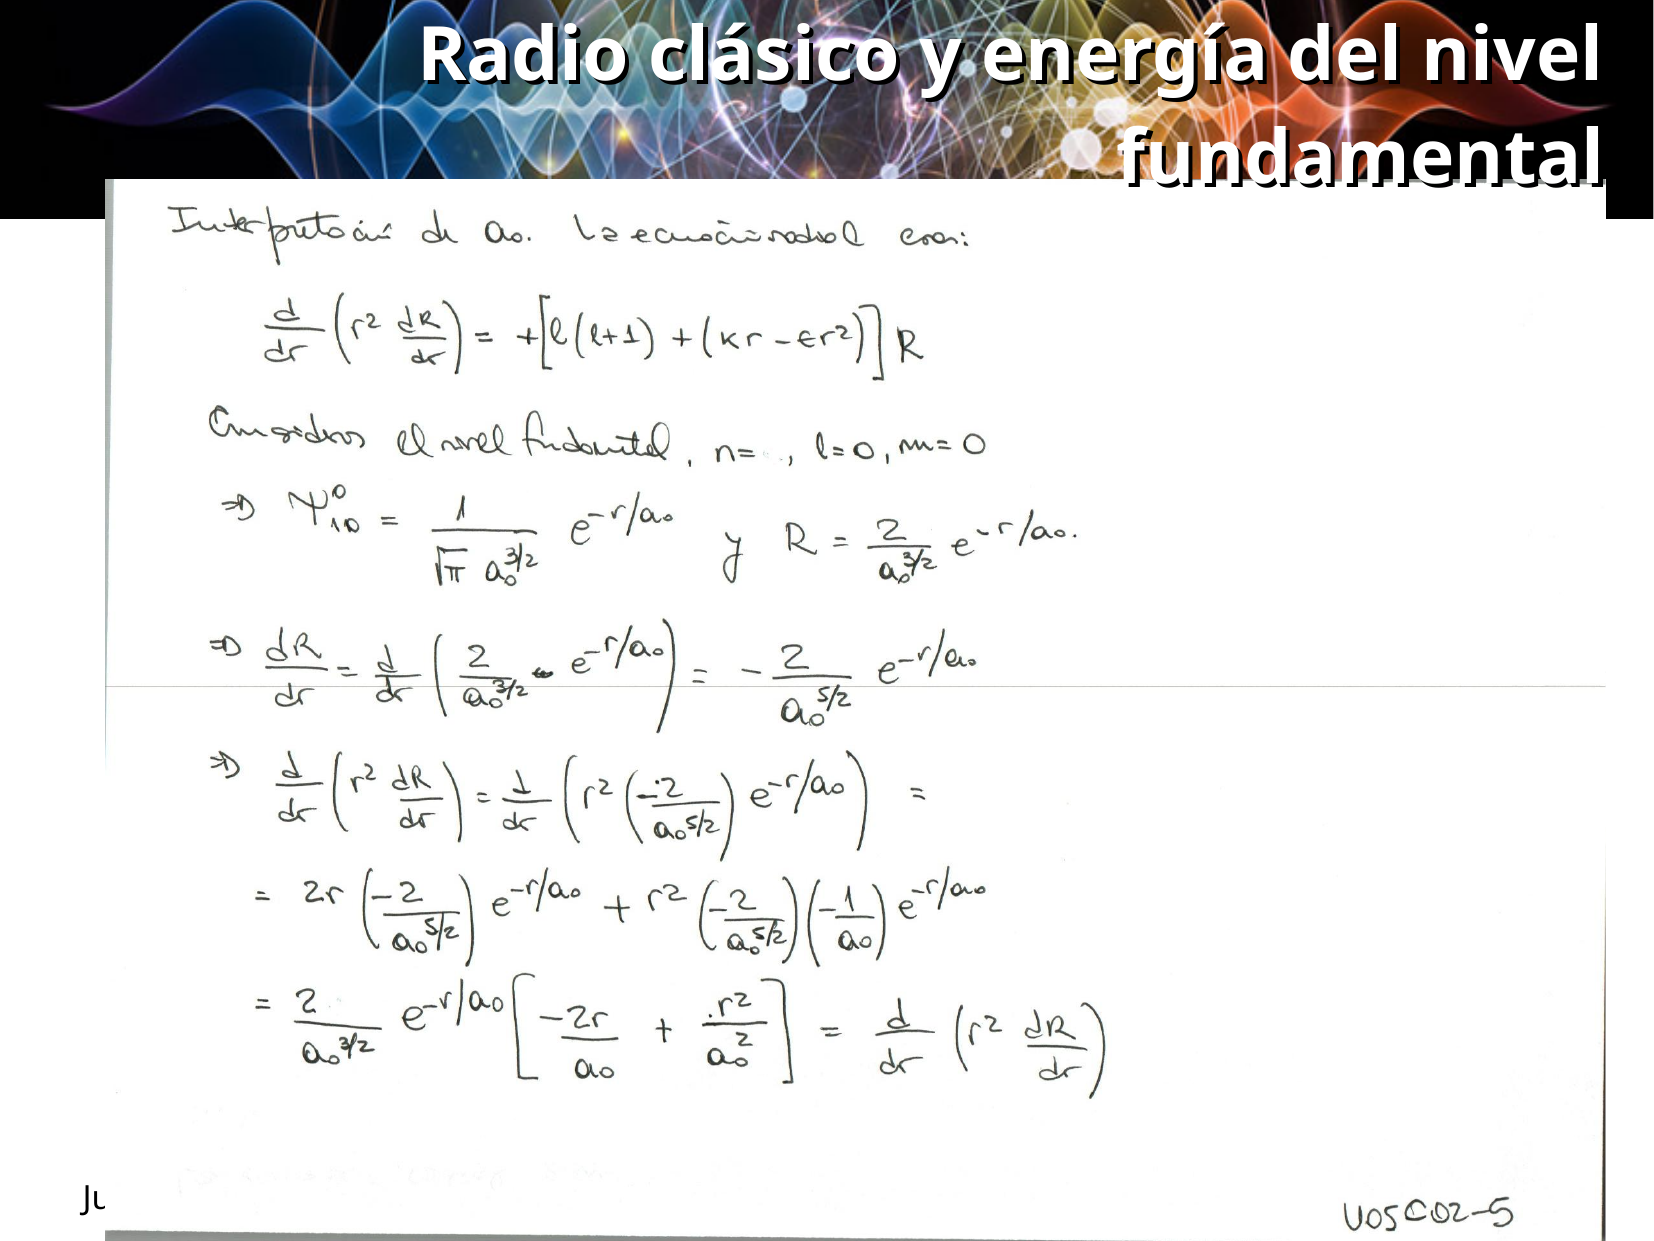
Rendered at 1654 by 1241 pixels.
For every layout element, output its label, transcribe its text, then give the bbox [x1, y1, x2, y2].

title Radio clásico y energía del nivel fundamental [45, 15, 1606, 191]
picture [0, 0, 1654, 1241]
